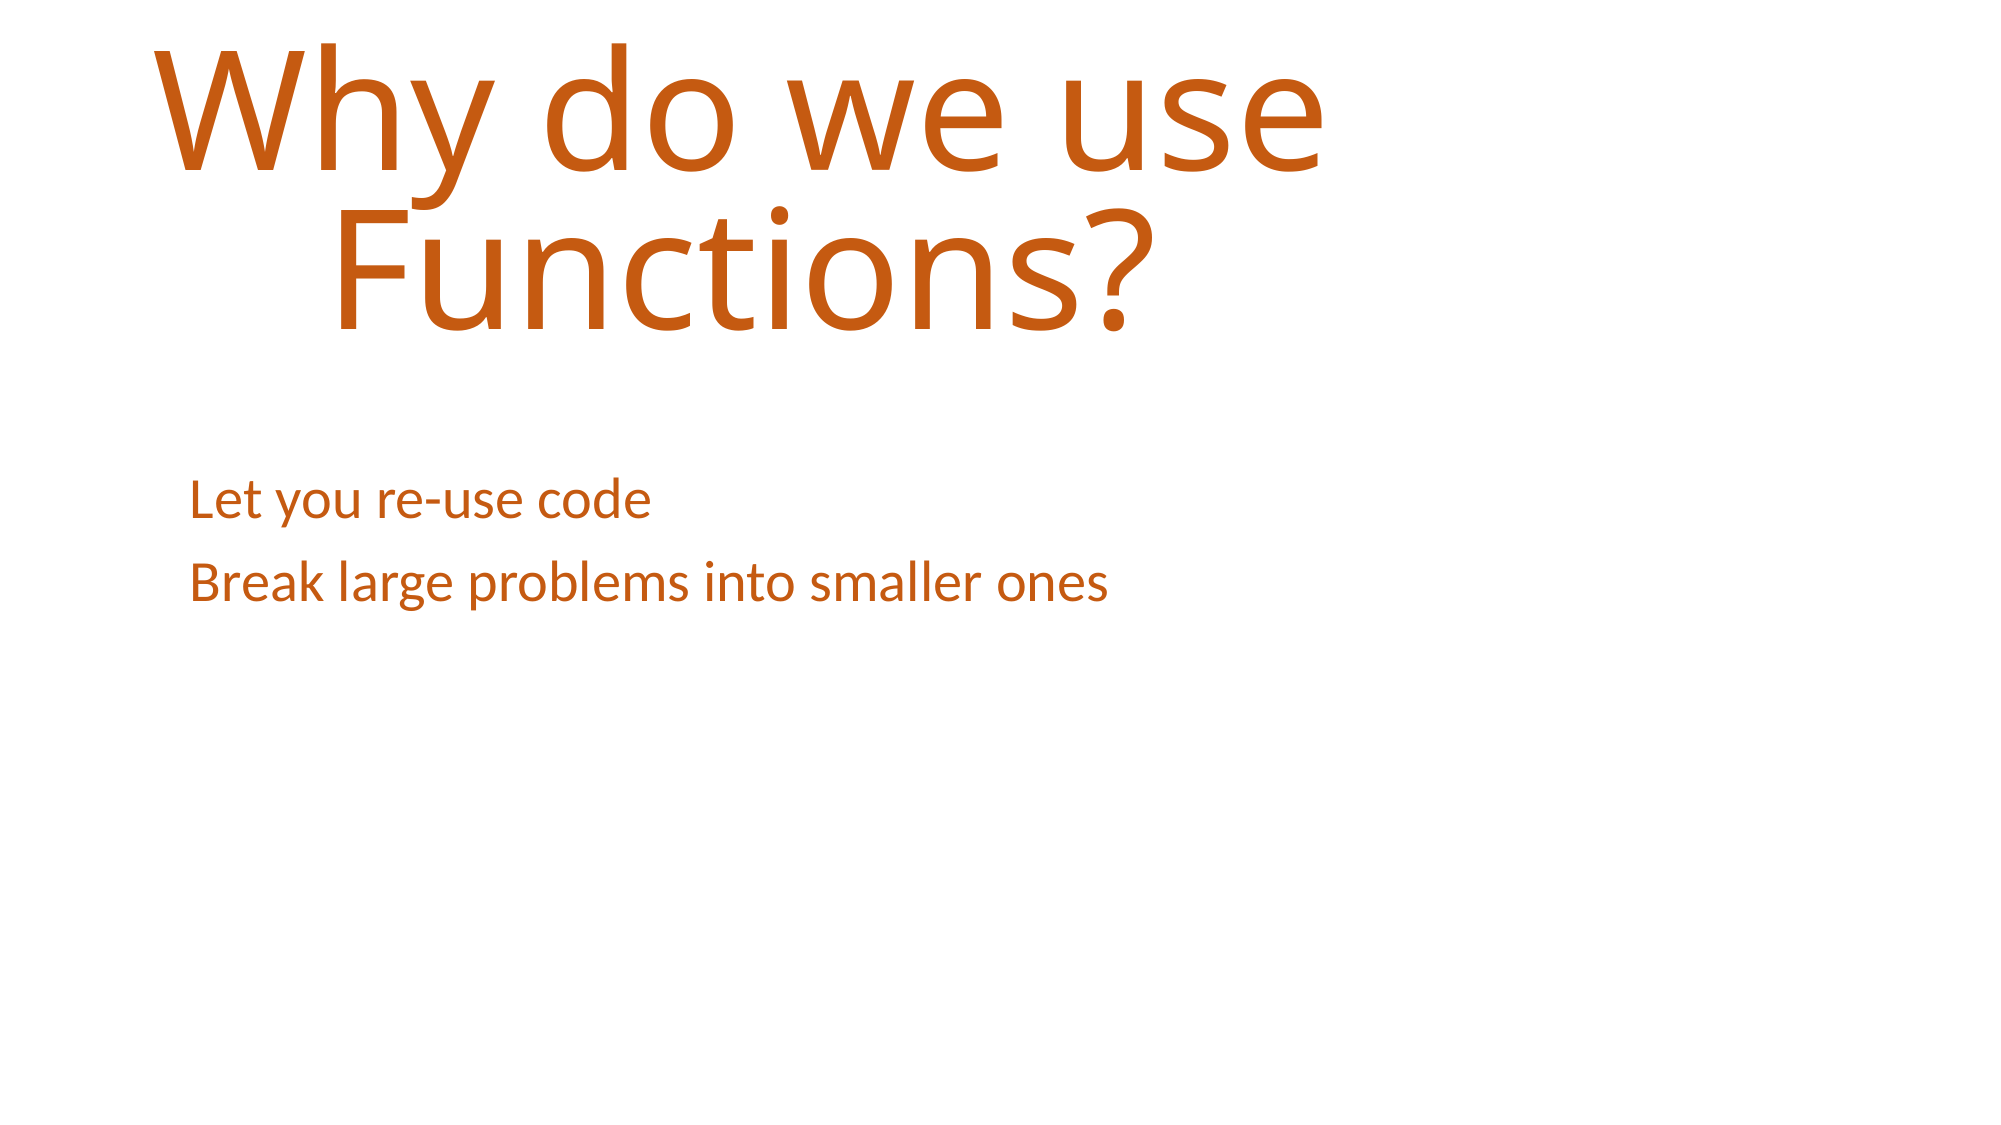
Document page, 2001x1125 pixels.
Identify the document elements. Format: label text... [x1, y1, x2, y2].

list Why do we use Functions? Let you re-use code Break large problems into smaller ones [137, 34, 1863, 1088]
